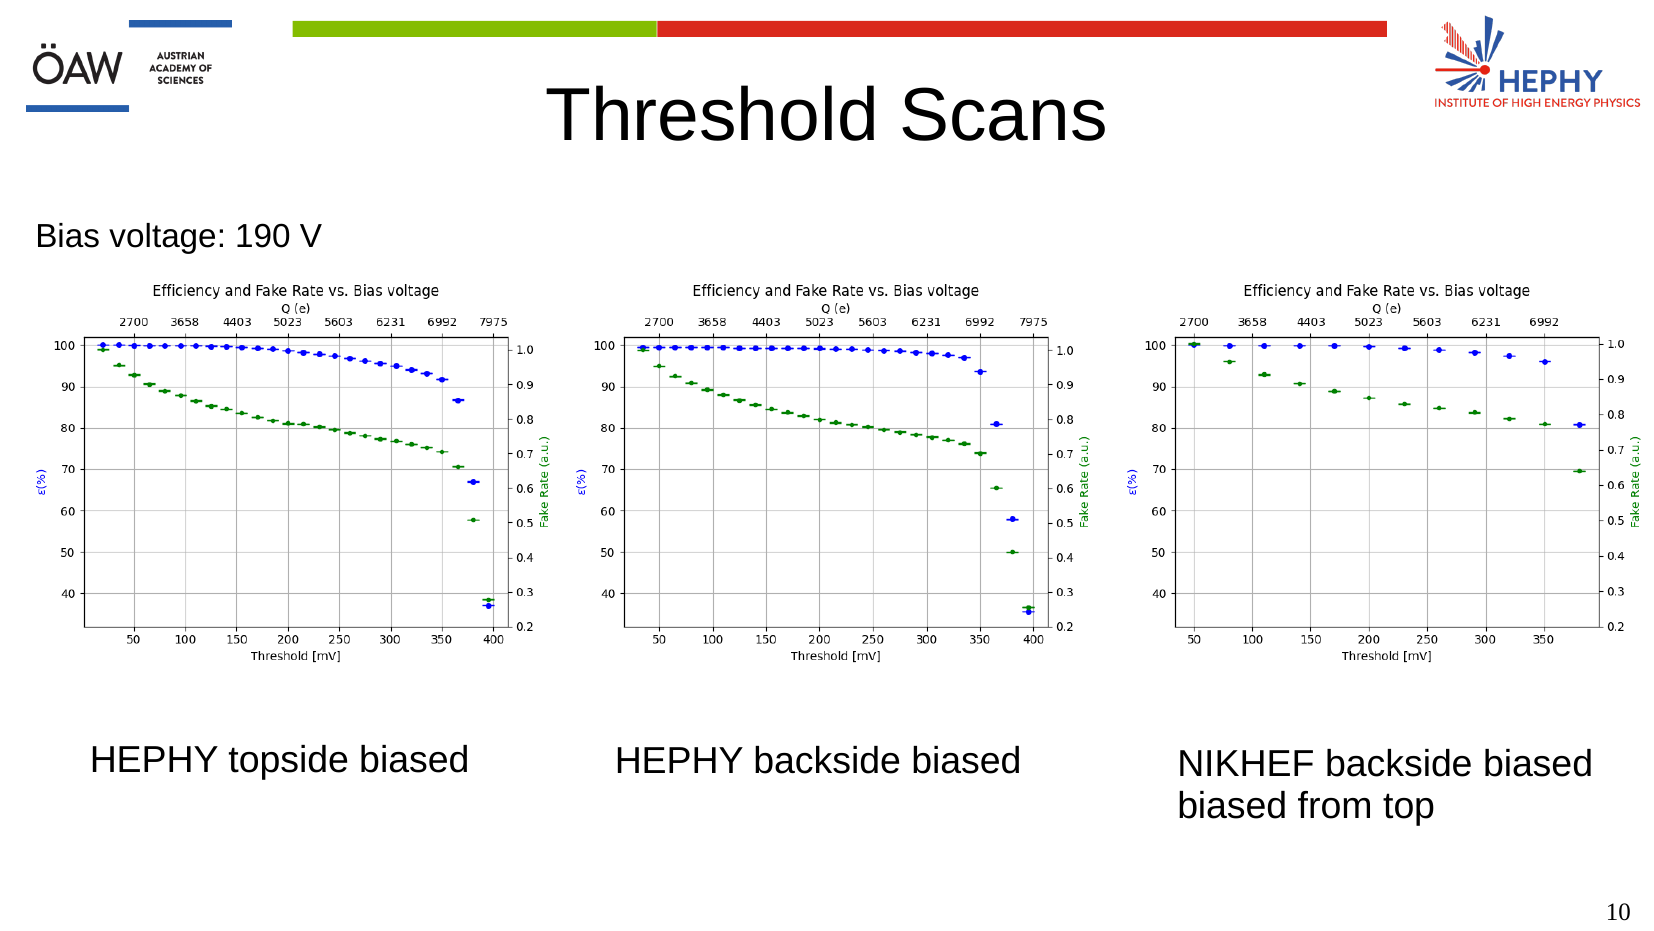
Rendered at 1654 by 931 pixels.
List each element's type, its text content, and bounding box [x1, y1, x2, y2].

text_box Bias voltage: 190 V [20, 210, 338, 263]
picture [22, 271, 1103, 676]
text_box NIKHEF backside biased biased from top [1162, 735, 1613, 834]
picture [26, 20, 232, 112]
text_box HEPHY backside biased [600, 731, 1051, 807]
title Threshold Scans [82, 37, 1571, 193]
picture [1113, 271, 1654, 676]
picture [1430, 12, 1642, 109]
text_box HEPHY topside biased [75, 730, 488, 788]
